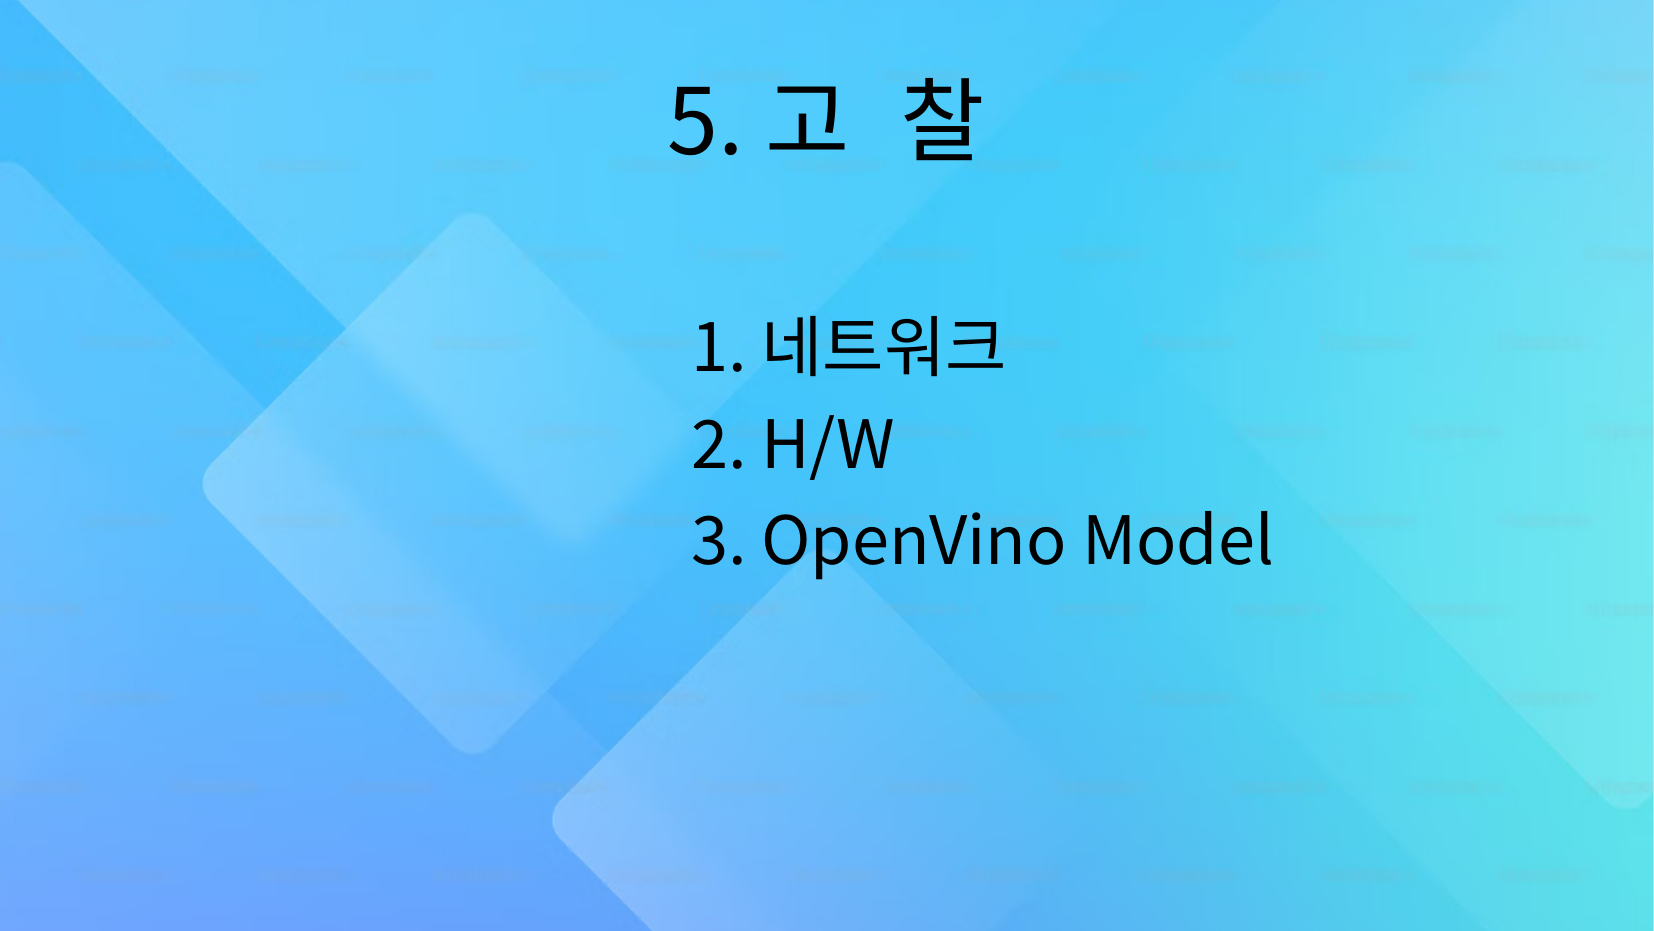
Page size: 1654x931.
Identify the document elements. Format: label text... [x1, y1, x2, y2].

subtitle 1. 네트워크 2. H/W 3. OpenVino Model [82, 217, 1571, 758]
title 5. 고 찰 [82, 37, 1571, 193]
picture [0, 0, 1654, 931]
